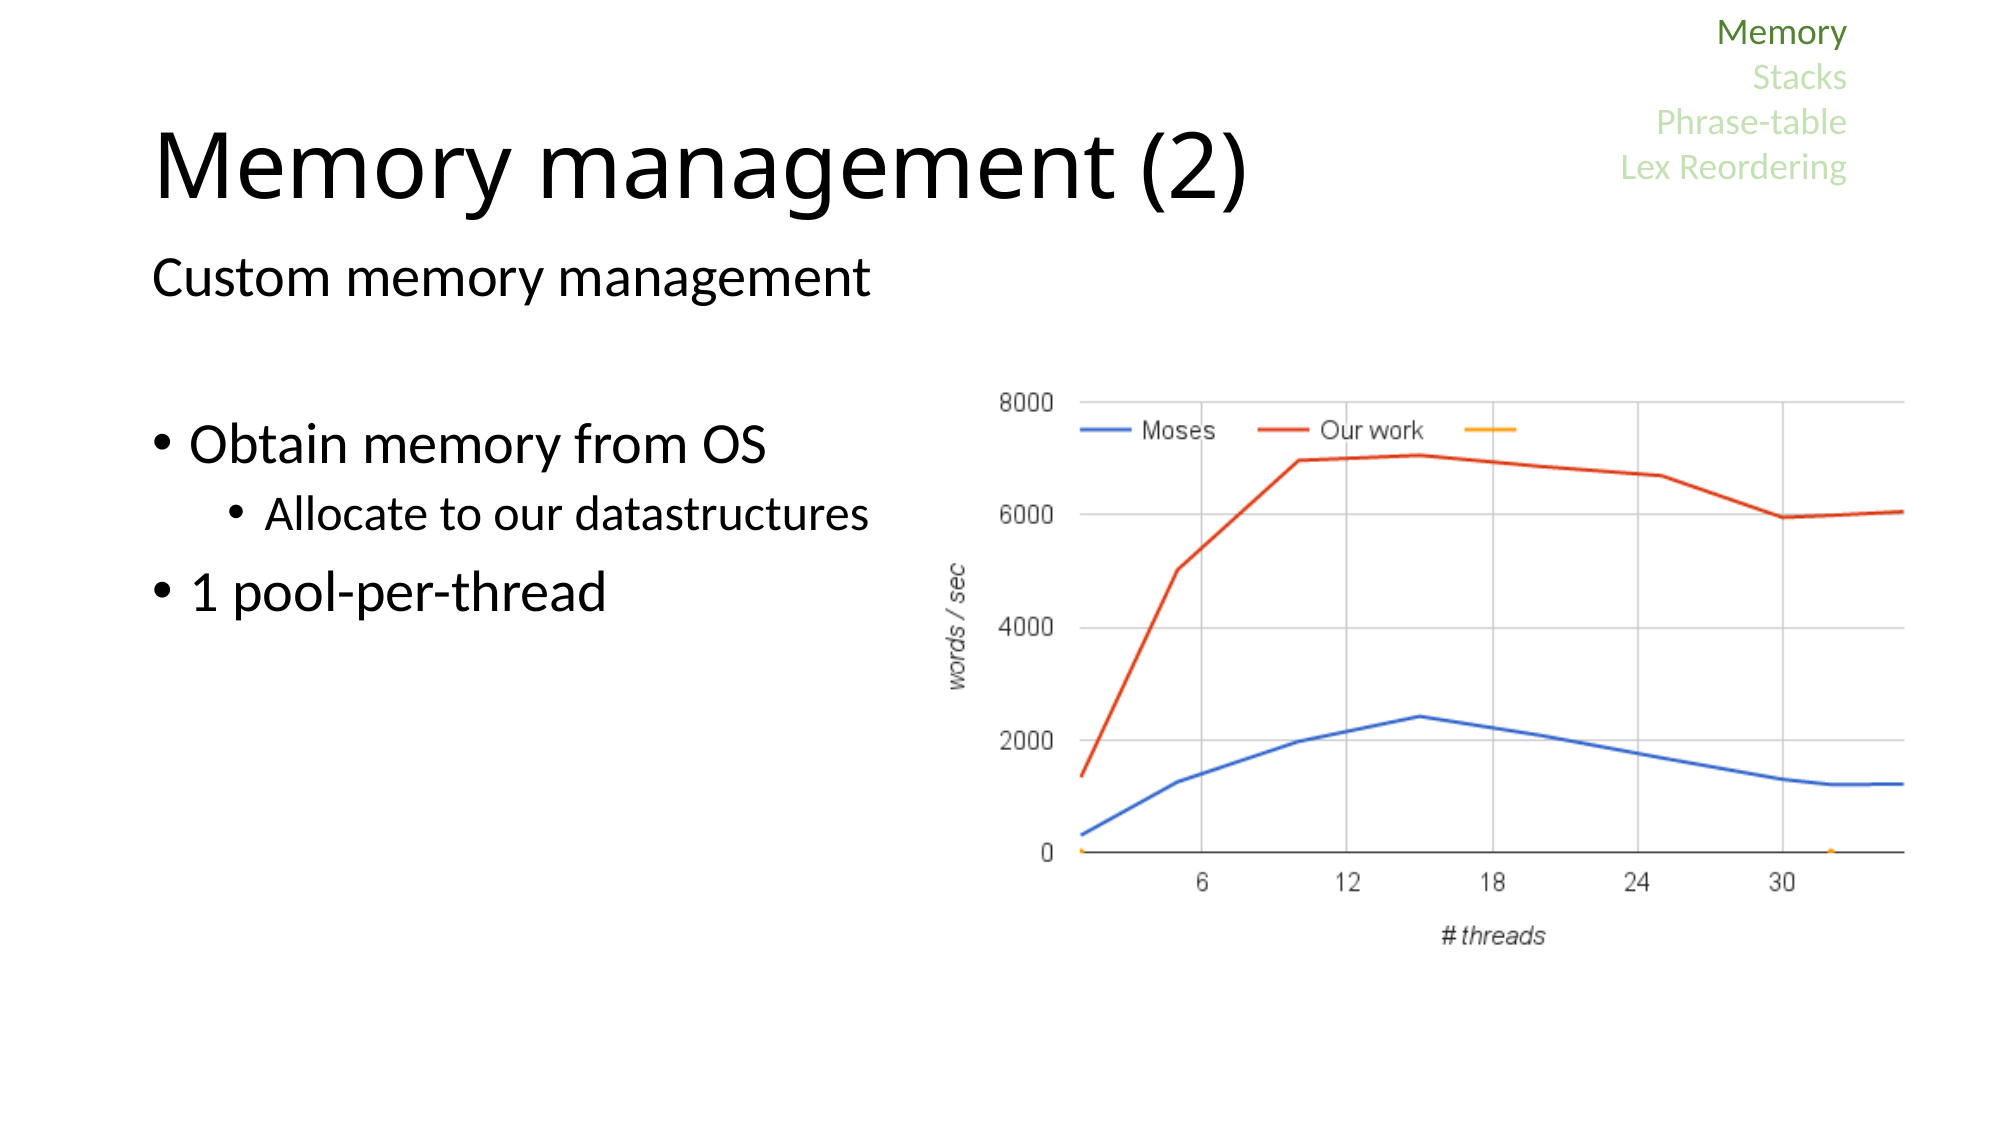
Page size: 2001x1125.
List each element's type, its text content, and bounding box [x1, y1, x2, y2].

text_box Memory Stacks Phrase-table Lex Reordering [1584, 0, 1863, 195]
text_box Memory management (2) [137, 59, 1863, 238]
text_box Custom memory management Obtain memory from OS Allocate to our datastructures 1 pool-per-thread [137, 238, 1863, 1013]
picture [913, 336, 1948, 976]
